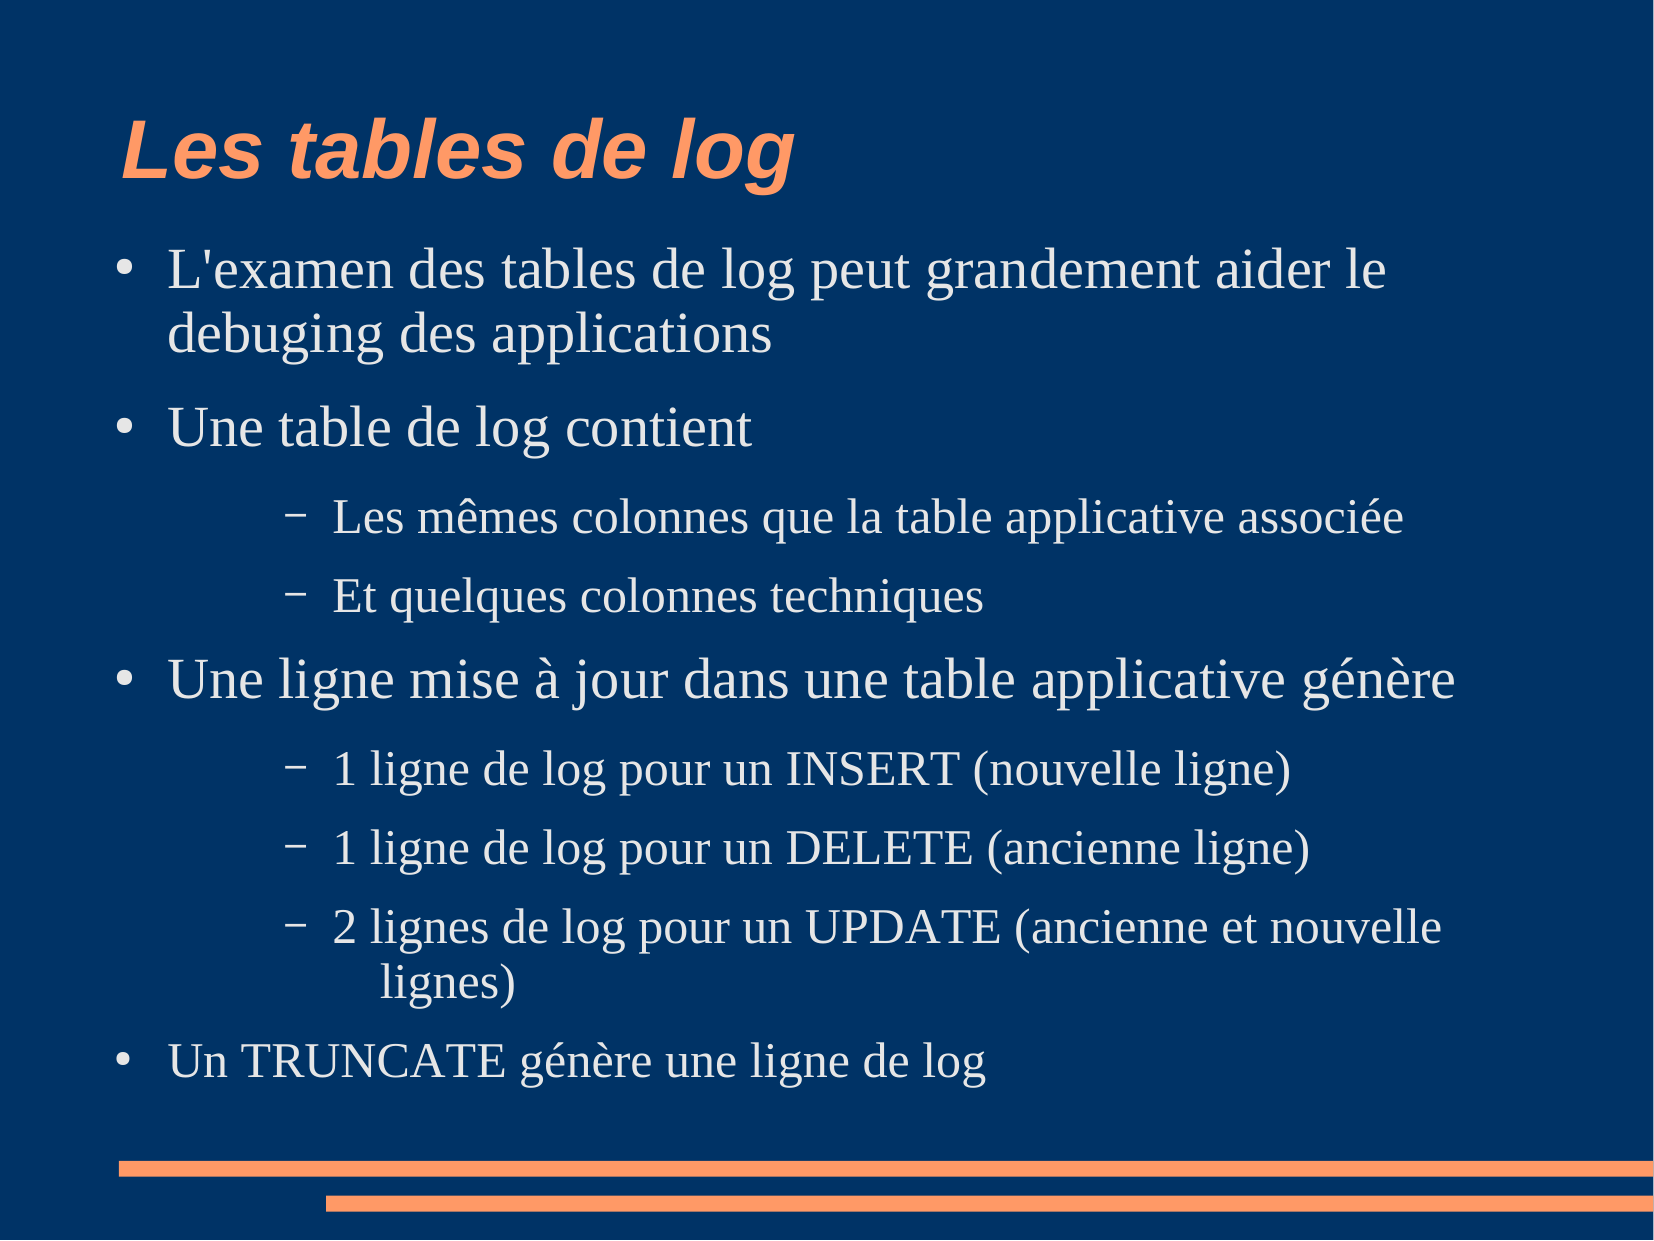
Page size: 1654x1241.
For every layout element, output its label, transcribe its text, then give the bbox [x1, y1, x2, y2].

title Les tables de log [121, 46, 1534, 236]
list L'examen des tables de log peut grandement aider le debuging des applications Une table de log contient Les mêmes colonnes que la table applicative associée Et quelques colonnes techniques Une ligne mise à jour dans une table applicative génère 1 ligne de log pour un INSERT (nouvelle ligne) 1 ligne de log pour un DELETE (ancienne ligne) 2 lignes de log pour un UPDATE (ancienne et nouvelle lignes) Un TRUNCATE génère une ligne de log [96, 236, 1565, 1123]
